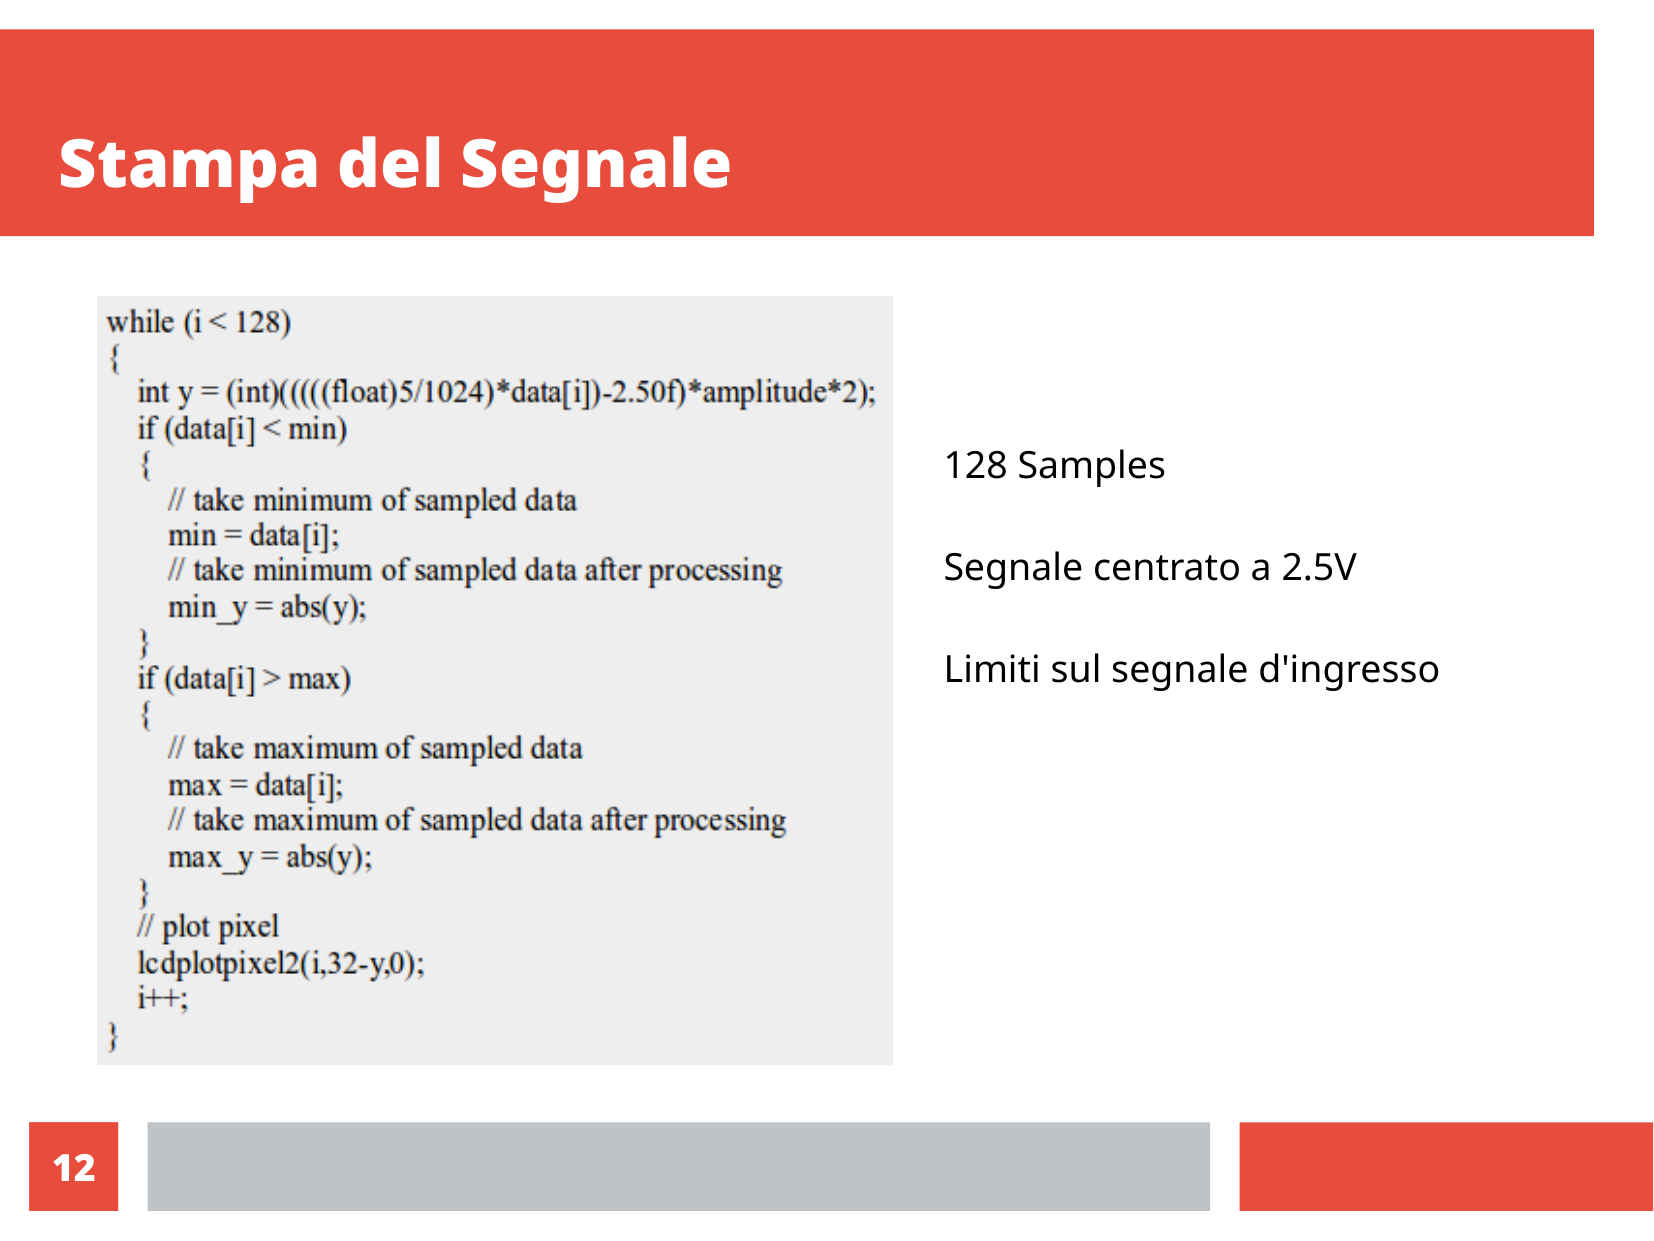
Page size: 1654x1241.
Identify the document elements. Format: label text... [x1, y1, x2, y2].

text_box 128 Samples Segnale centrato a 2.5V Limiti sul segnale d'ingresso [928, 431, 1629, 667]
title Stampa del Segnale [58, 59, 1594, 207]
picture [97, 296, 893, 1065]
